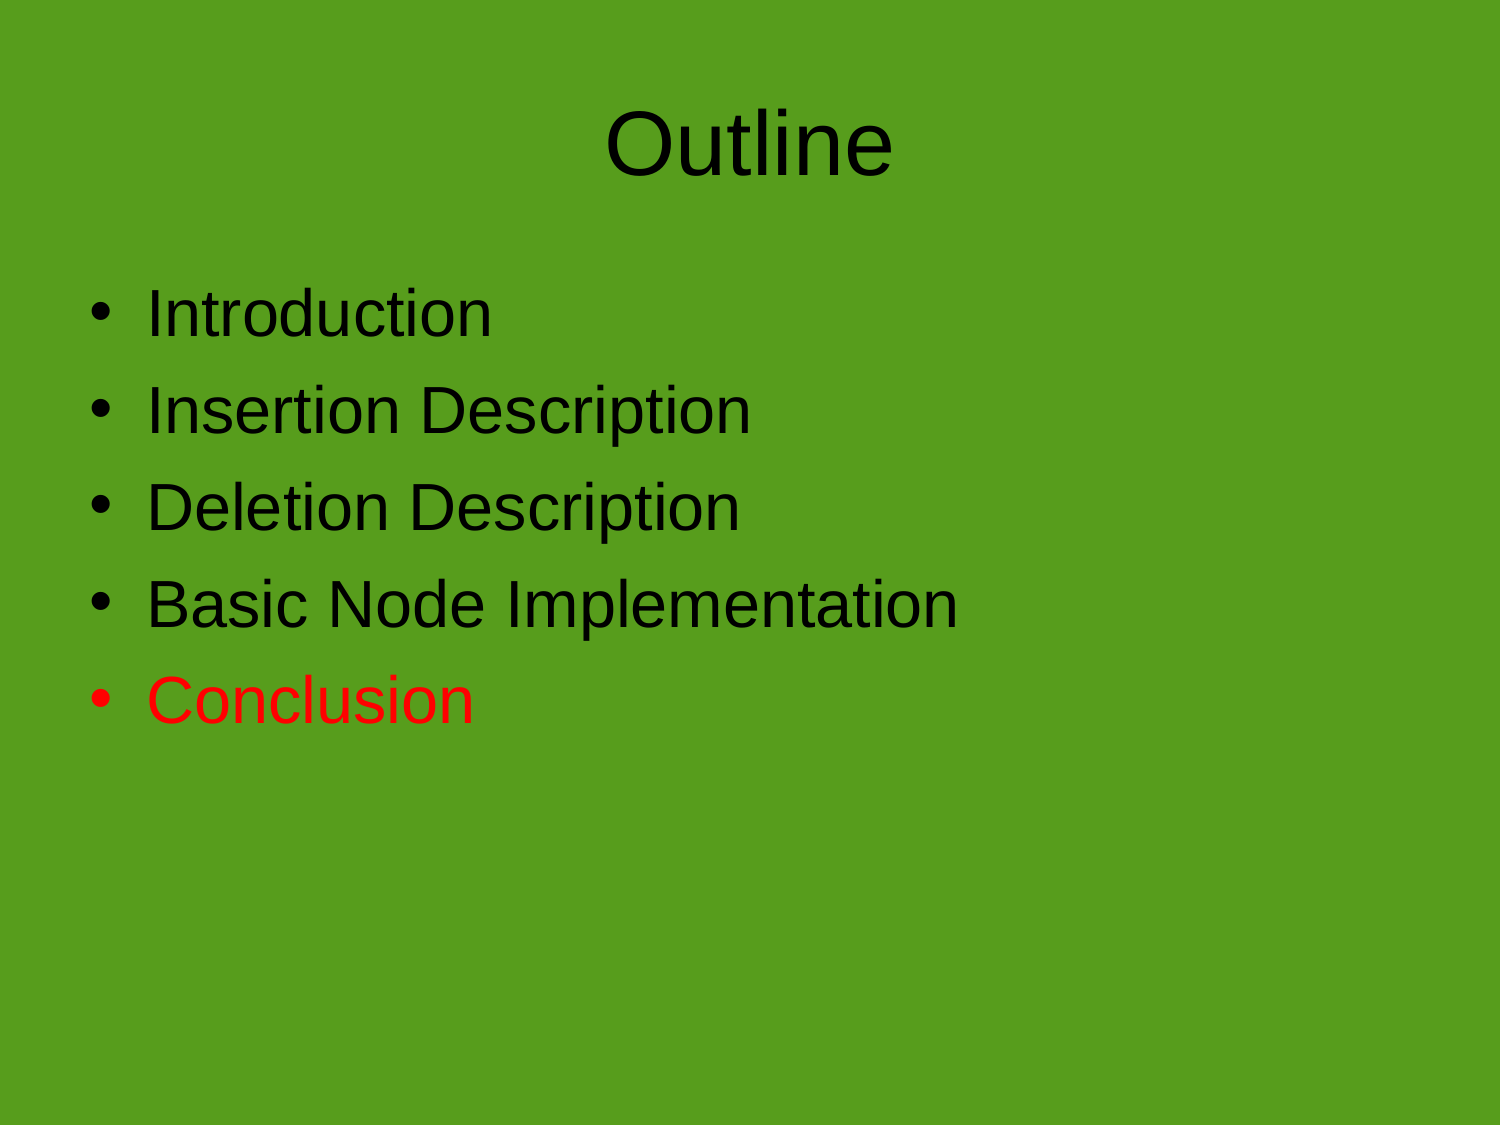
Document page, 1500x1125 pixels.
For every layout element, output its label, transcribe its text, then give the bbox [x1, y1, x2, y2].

list Introduction Insertion Description Deletion Description Basic Node Implementation Conclusion [75, 262, 1426, 1005]
title Outline [75, 45, 1426, 233]
